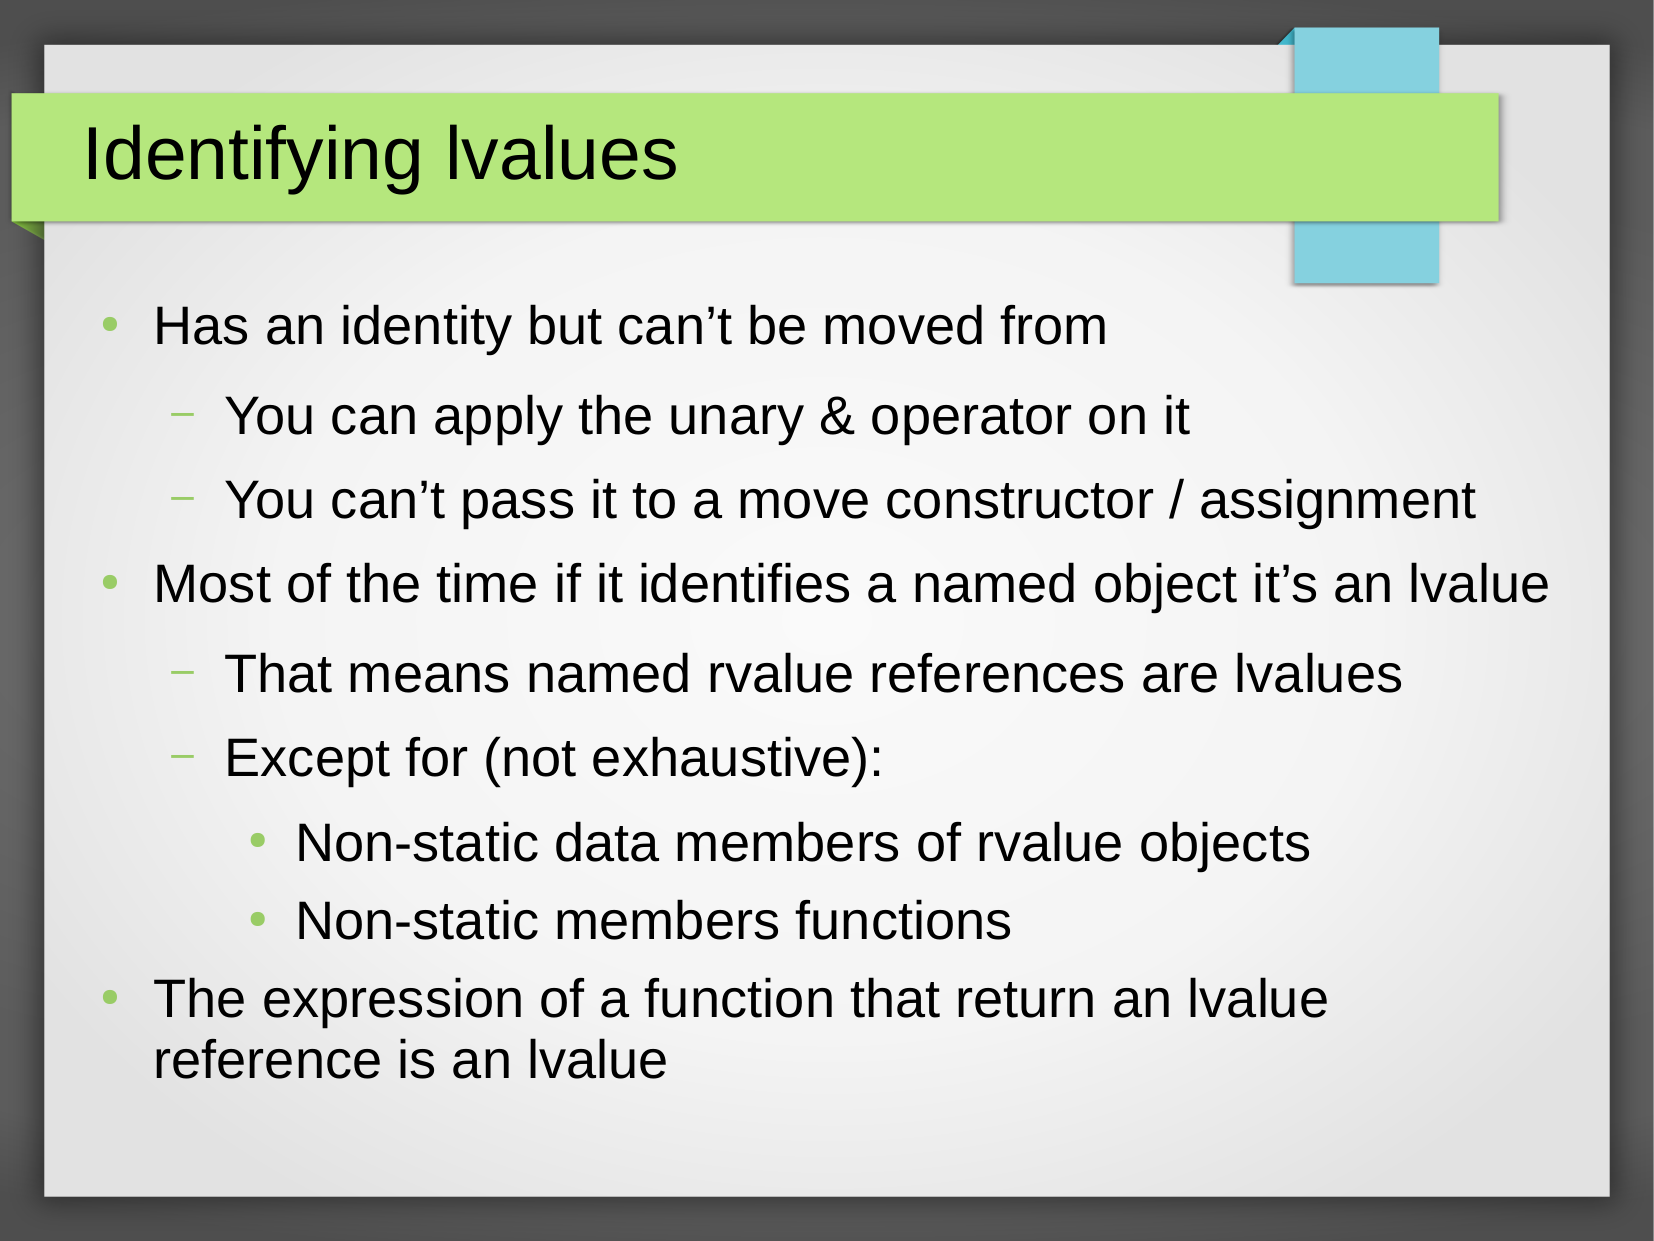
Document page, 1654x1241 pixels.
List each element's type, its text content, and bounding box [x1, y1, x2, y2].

title Identifying lvalues [82, 94, 1264, 213]
picture [0, 0, 1654, 1241]
list Has an identity but can’t be moved from You can apply the unary & operator on it You can’t pass it to a move constructor / assignment Most of the time if it identifies a named object it’s an lvalue That means named rvalue references are lvalues Except for (not exhaustive): Non-static data members of rvalue objects Non-static members functions The expression of a function that return an lvalue reference is an lvalue [82, 295, 1571, 1134]
